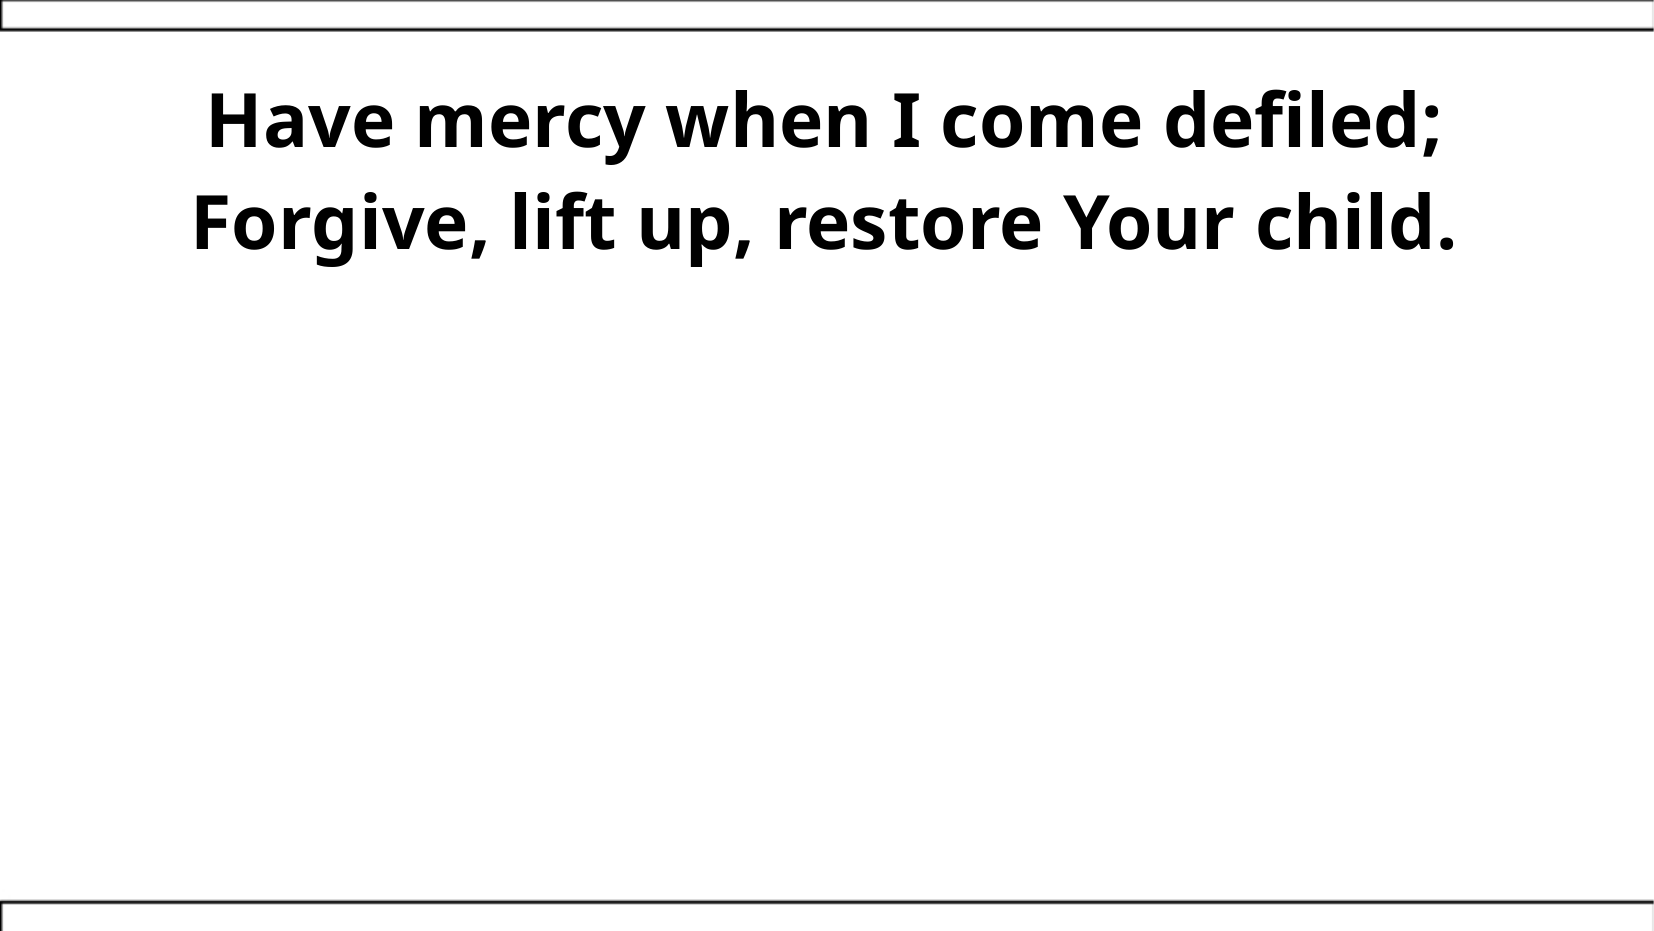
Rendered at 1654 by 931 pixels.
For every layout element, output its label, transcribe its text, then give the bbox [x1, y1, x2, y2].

text_box Have mercy when I come defiled; Forgive, lift up, restore Your child. [90, 60, 1561, 280]
picture [0, 0, 1654, 931]
